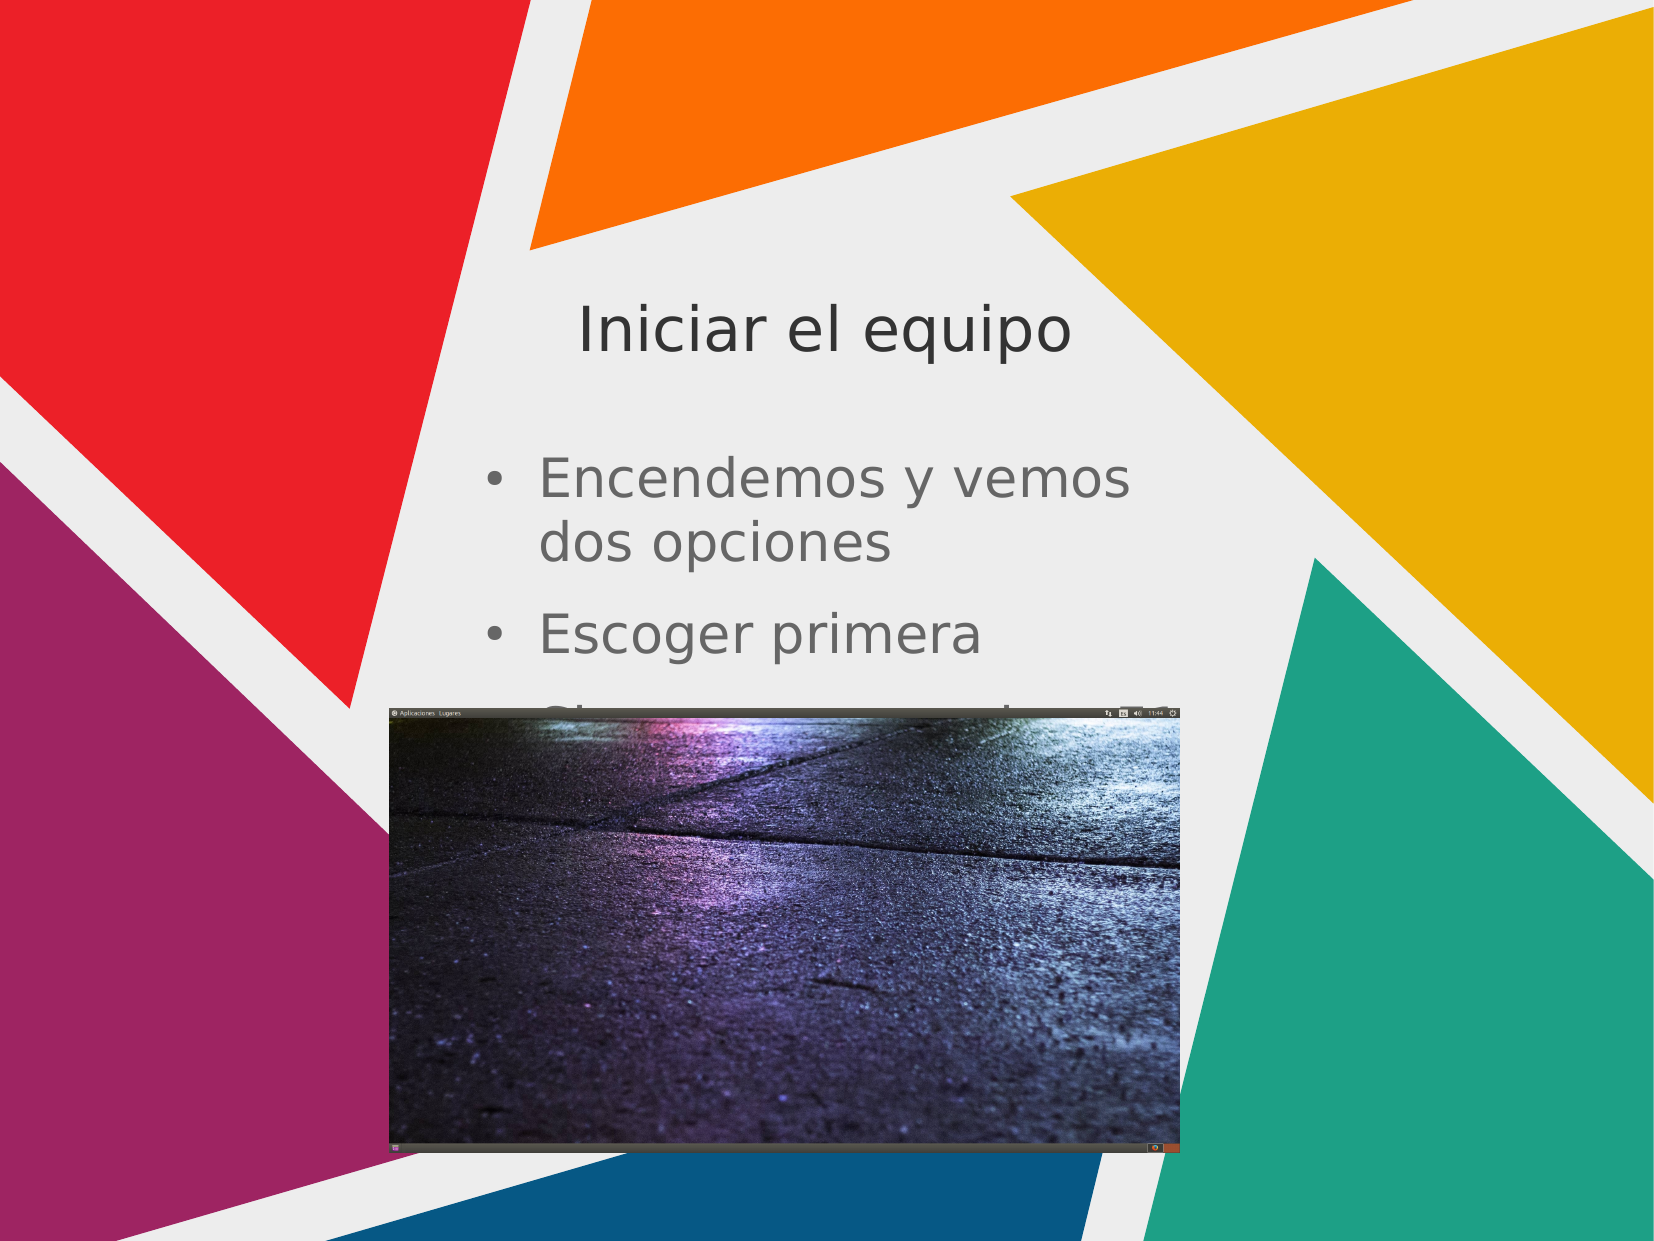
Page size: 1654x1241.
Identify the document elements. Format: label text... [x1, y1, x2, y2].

title Iniciar el equipo [467, 226, 1185, 434]
list Encendemos y vemos dos opciones Escoger primera Si no arranca, pulsar F1 y seguir instrucciones [467, 447, 1191, 1005]
picture [389, 708, 1180, 1153]
